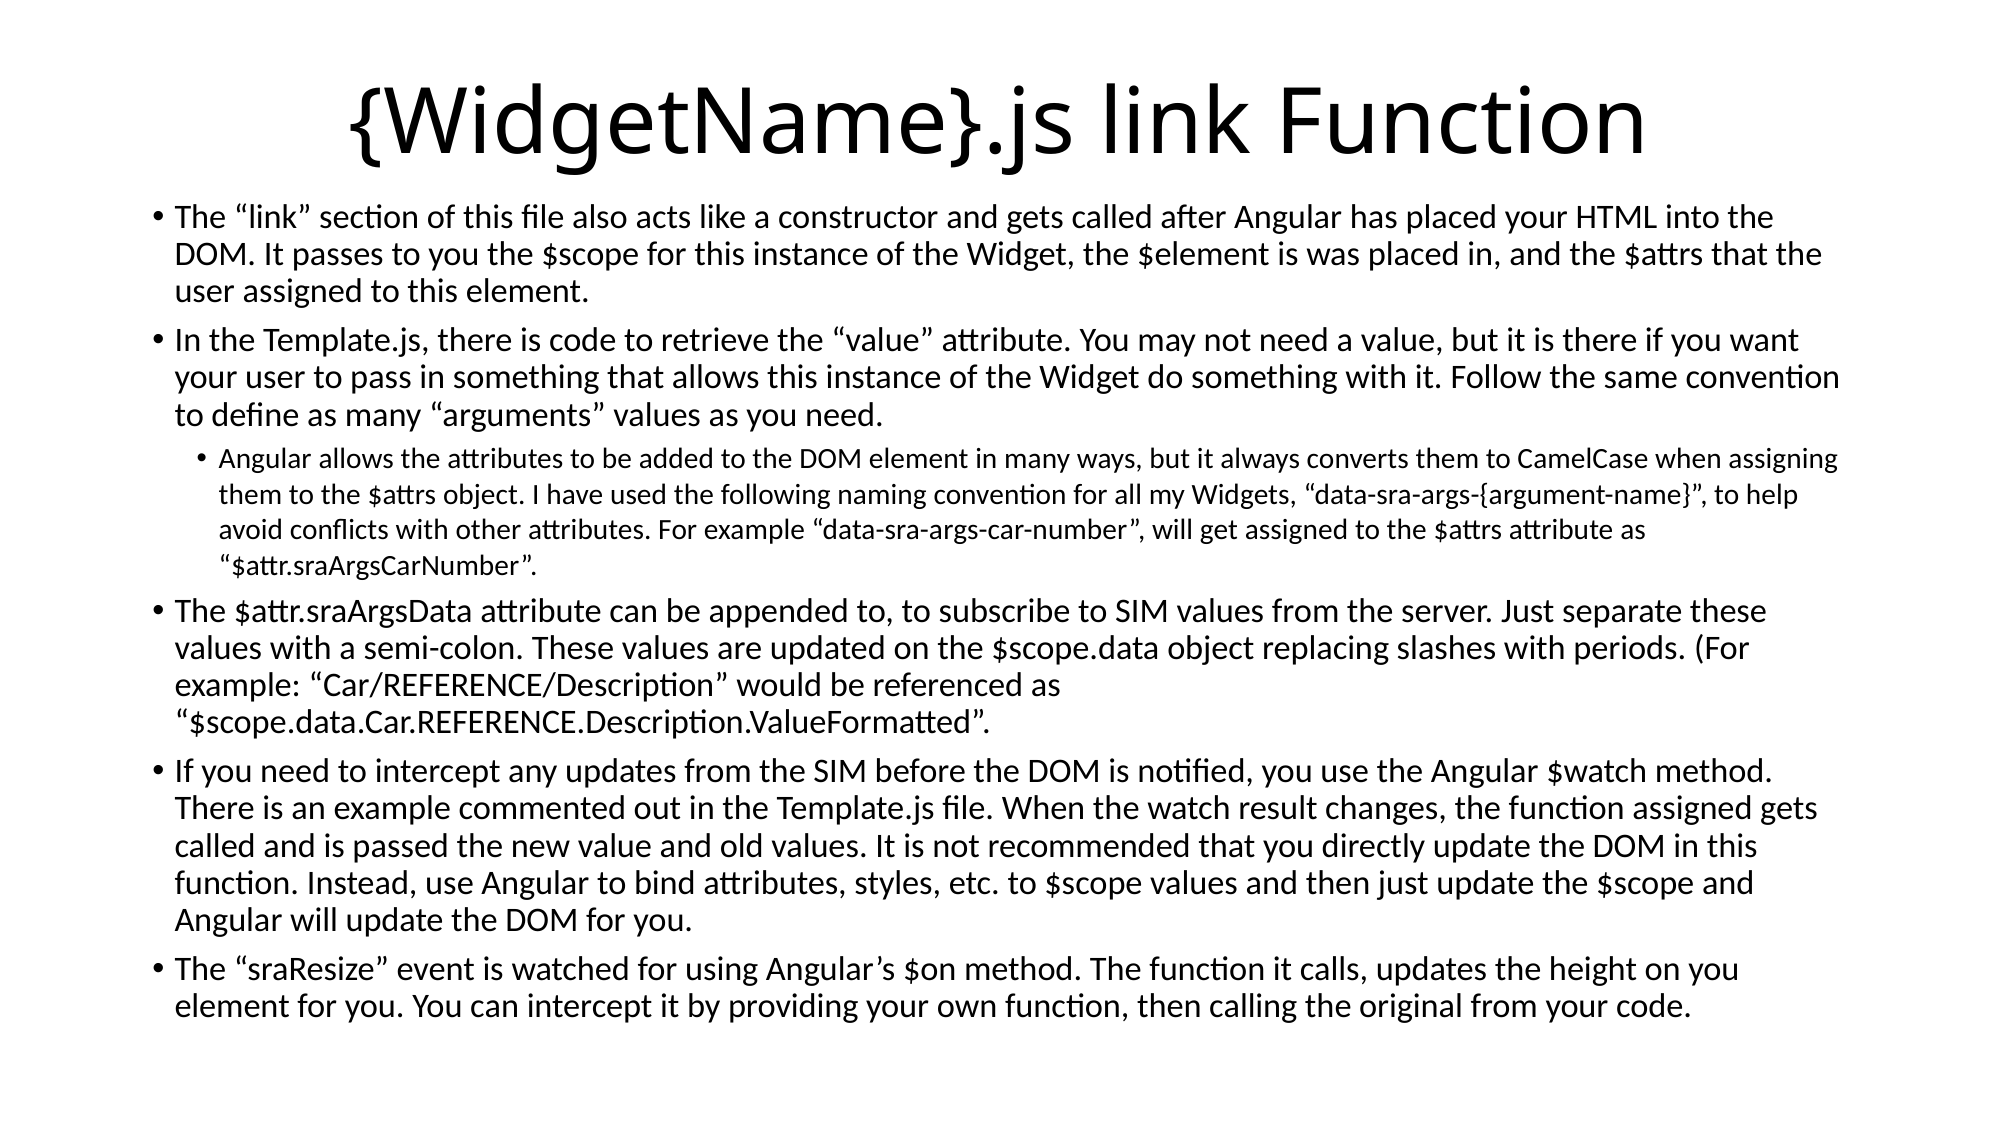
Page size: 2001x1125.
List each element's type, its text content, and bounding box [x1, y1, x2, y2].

list The “link” section of this file also acts like a constructor and gets called after Angular has placed your HTML into the DOM. It passes to you the $scope for this instance of the Widget, the $element is was placed in, and the $attrs that the user assigned to this element. In the Template.js, there is code to retrieve the “value” attribute. You may not need a value, but it is there if you want your user to pass in something that allows this instance of the Widget do something with it. Follow the same convention to define as many “arguments” values as you need. Angular allows the attributes to be added to the DOM element in many ways, but it always converts them to CamelCase when assigning them to the $attrs object. I have used the following naming convention for all my Widgets, “data-sra-args-{argument-name}”, to help avoid conflicts with other attributes. For example “data-sra-args-car-number”, will get assigned to the $attrs attribute as “$attr.sraArgsCarNumber”. The $attr.sraArgsData attribute can be appended to, to subscribe to SIM values from the server. Just separate these values with a semi-colon. These values are updated on the $scope.data object replacing slashes with periods. (For example: “Car/REFERENCE/Description” would be referenced as “$scope.data.Car.REFERENCE.Description.ValueFormatted”. If you need to intercept any updates from the SIM before the DOM is notified, you use the Angular $watch method. There is an example commented out in the Template.js file. When the watch result changes, the function assigned gets called and is passed the new value and old values. It is not recommended that you directly update the DOM in this function. Instead, use Angular to bind attributes, styles, etc. to $scope values and then just update the $scope and Angular will update the DOM for you. The “sraResize” event is watched for using Angular’s $on method. The function it calls, updates the height on you element for you. You can intercept it by providing your own function, then calling the original from your code. [137, 191, 1863, 1046]
title {WidgetName}.js link Function [137, 59, 1863, 174]
